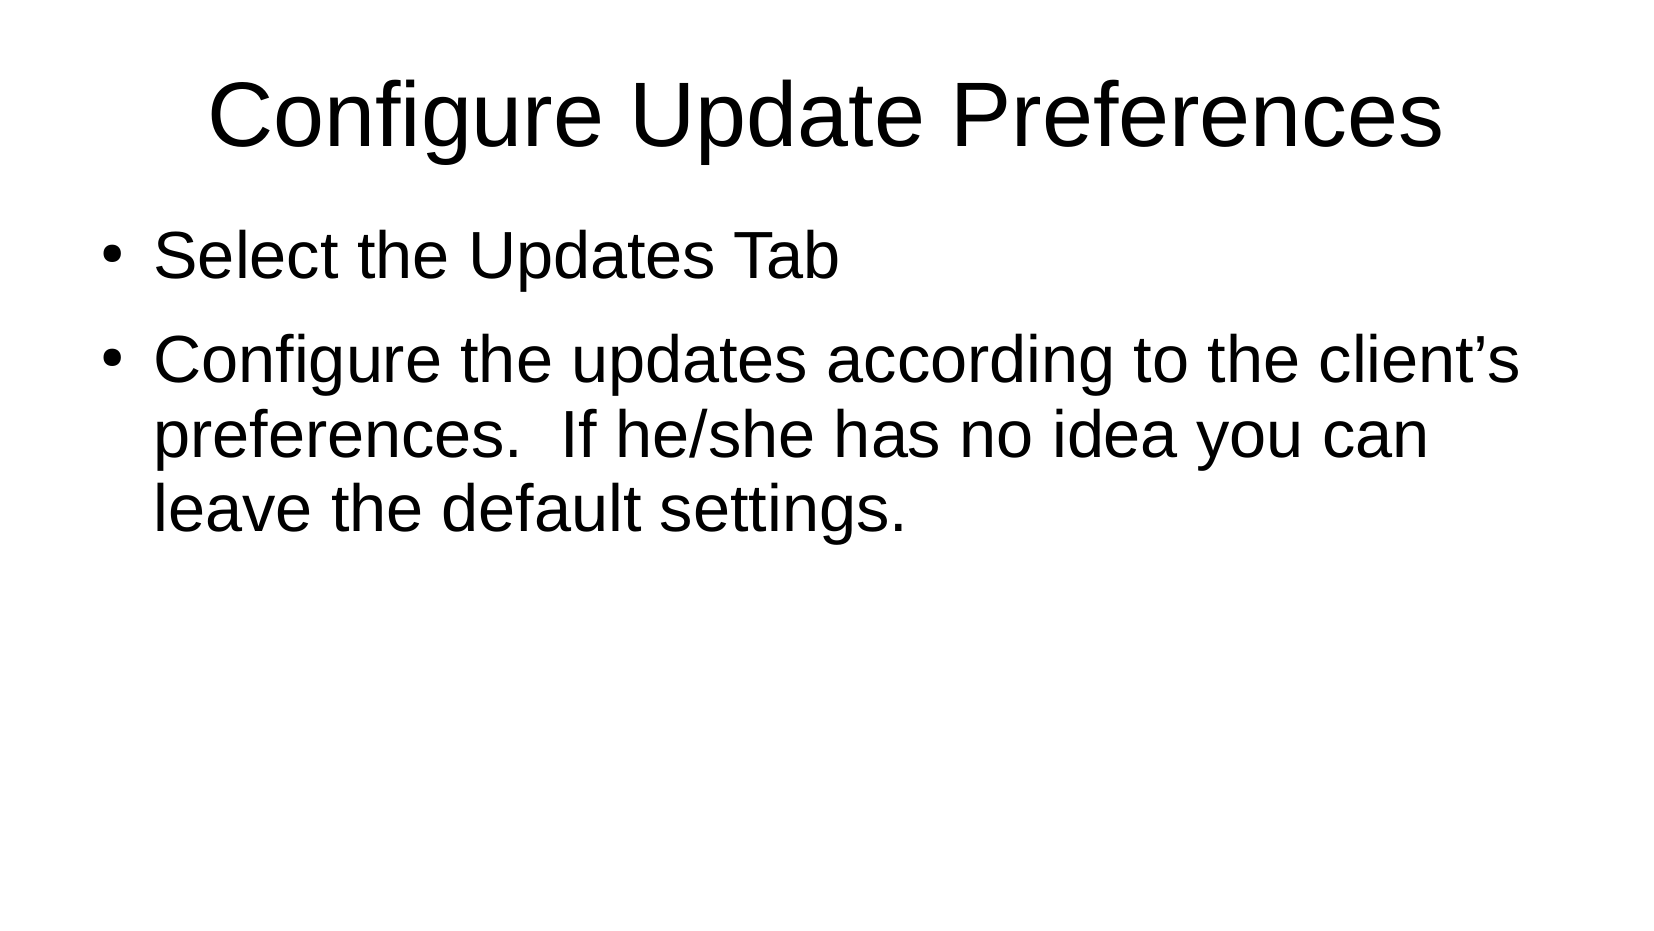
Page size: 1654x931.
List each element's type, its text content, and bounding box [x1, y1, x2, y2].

title Configure Update Preferences [82, 37, 1571, 193]
list Select the Updates Tab Configure the updates according to the client’s preferences. If he/she has no idea you can leave the default settings. [82, 217, 1571, 758]
